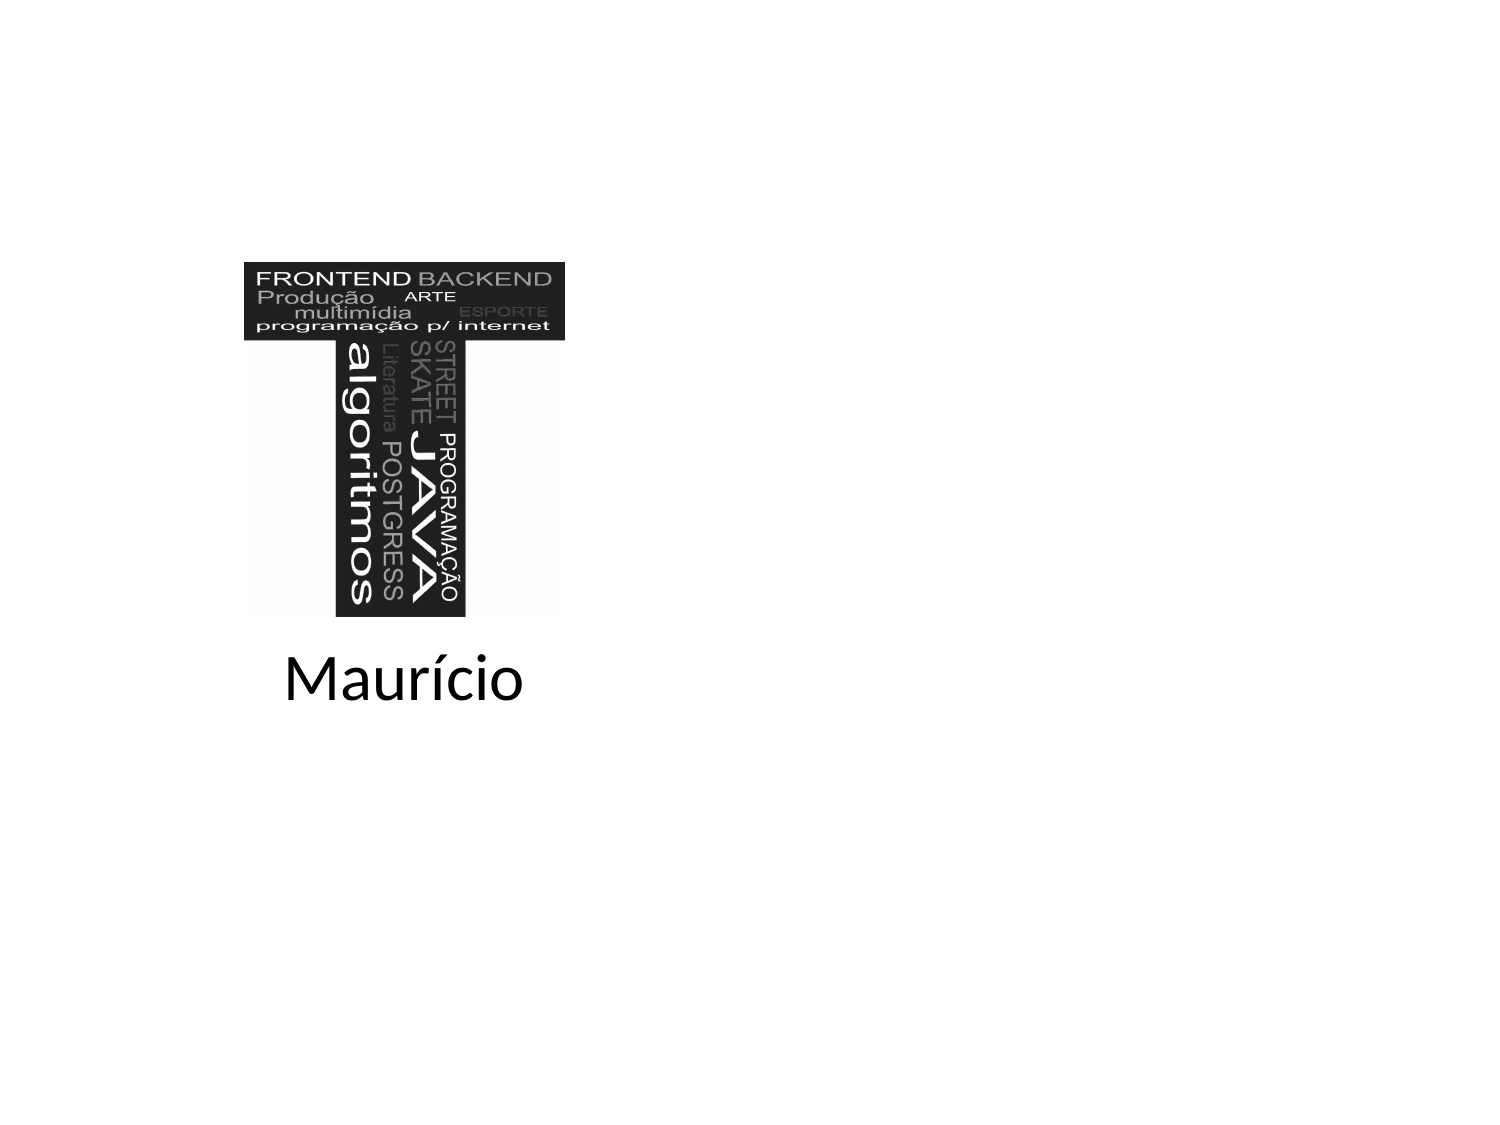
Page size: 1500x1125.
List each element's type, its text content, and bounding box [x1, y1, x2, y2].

list Maurício [75, 650, 734, 1005]
picture [244, 262, 565, 617]
